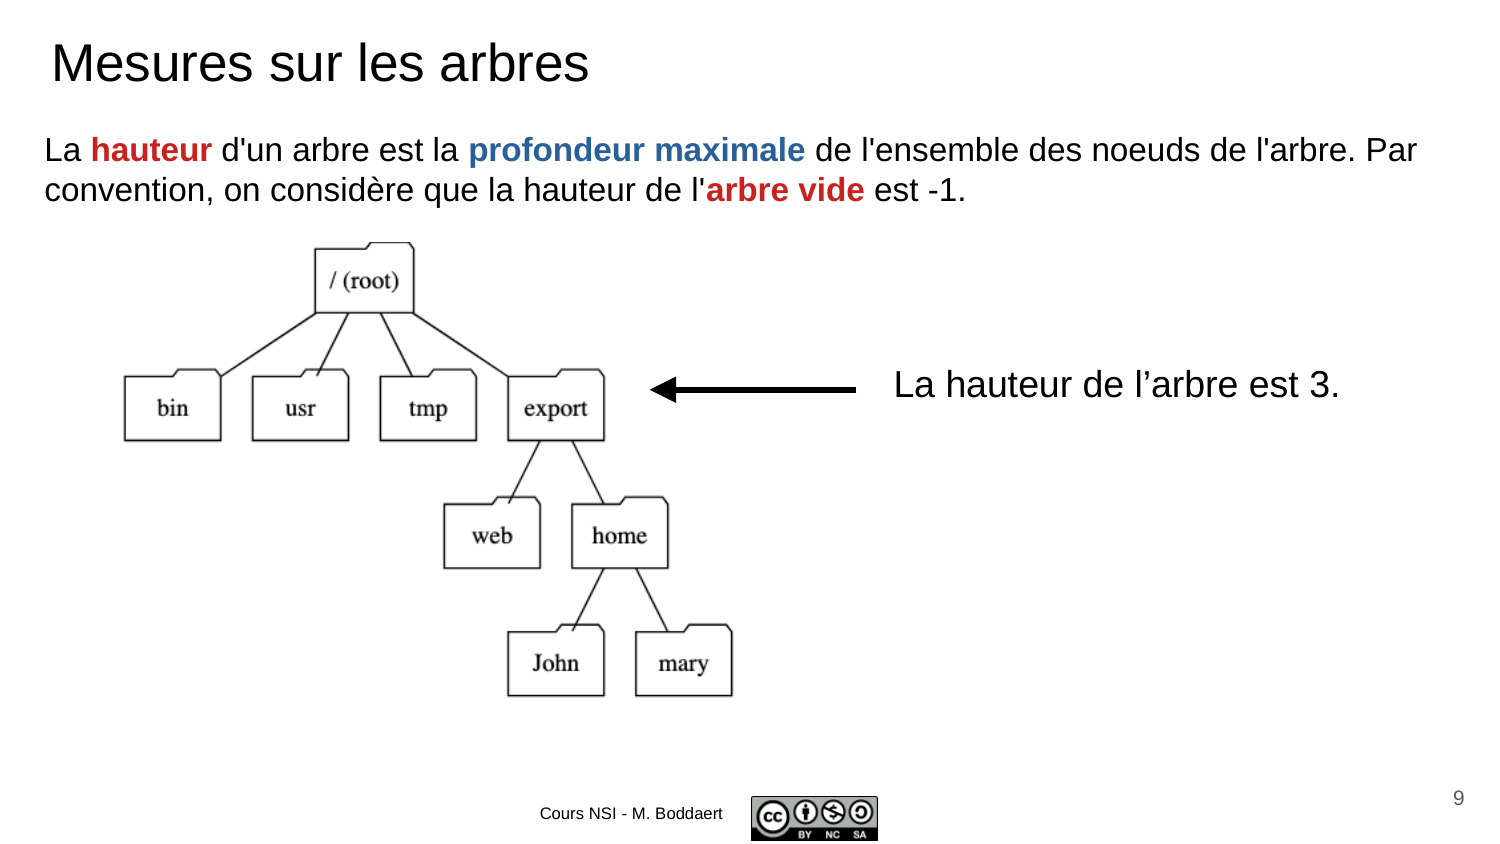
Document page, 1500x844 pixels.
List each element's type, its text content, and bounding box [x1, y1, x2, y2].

title Mesures sur les arbres [51, 13, 1449, 108]
picture [751, 796, 878, 841]
text_box La hauteur d'un arbre est la profondeur maximale de l'ensemble des noeuds de l'arbre. Par convention, on considère que la hauteur de l'arbre vide est -1. [29, 120, 1477, 207]
slide_number <numéro> [1389, 764, 1480, 830]
text_box La hauteur de l’arbre est 3. [878, 355, 1471, 423]
picture [118, 242, 739, 703]
